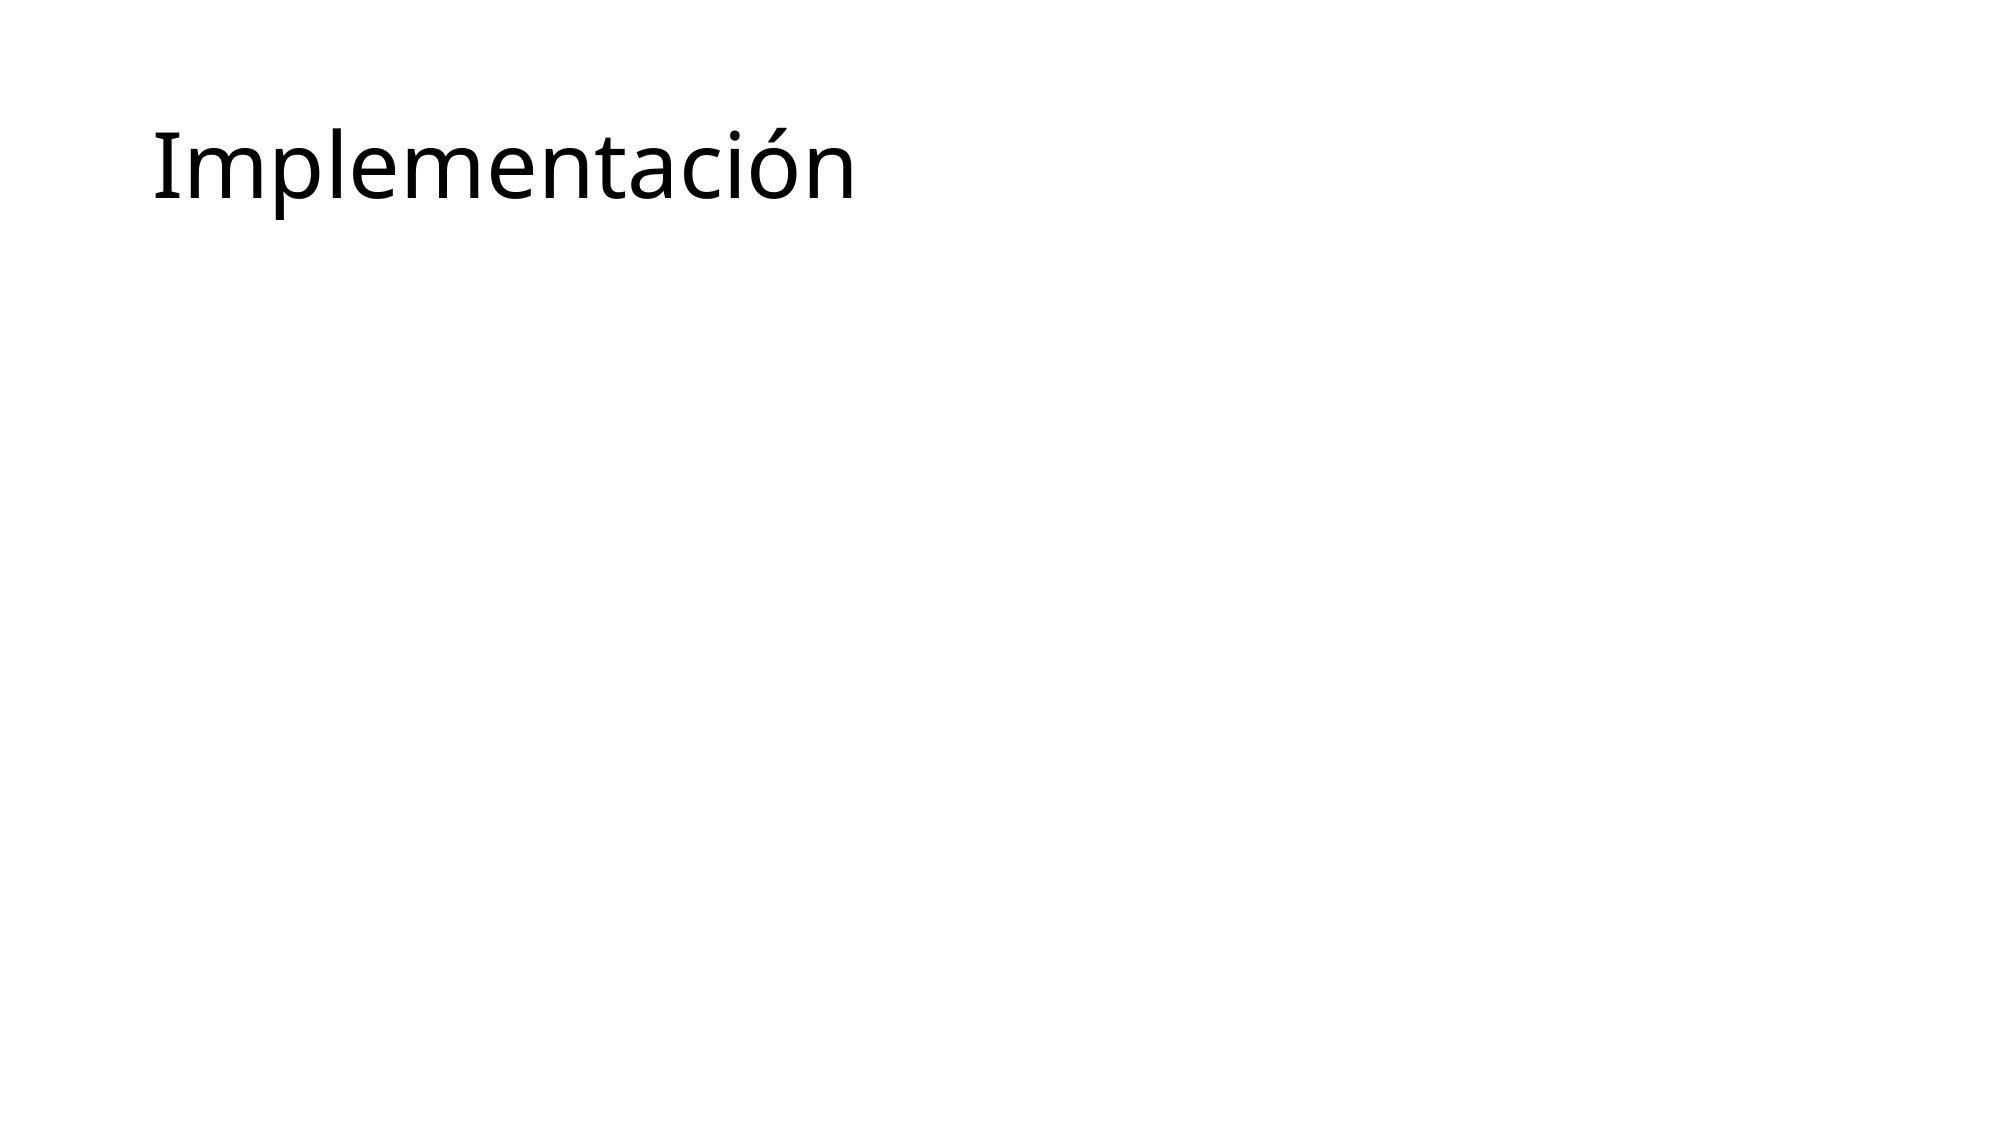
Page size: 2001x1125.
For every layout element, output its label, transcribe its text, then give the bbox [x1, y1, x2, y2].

title Implementación [137, 59, 1863, 278]
